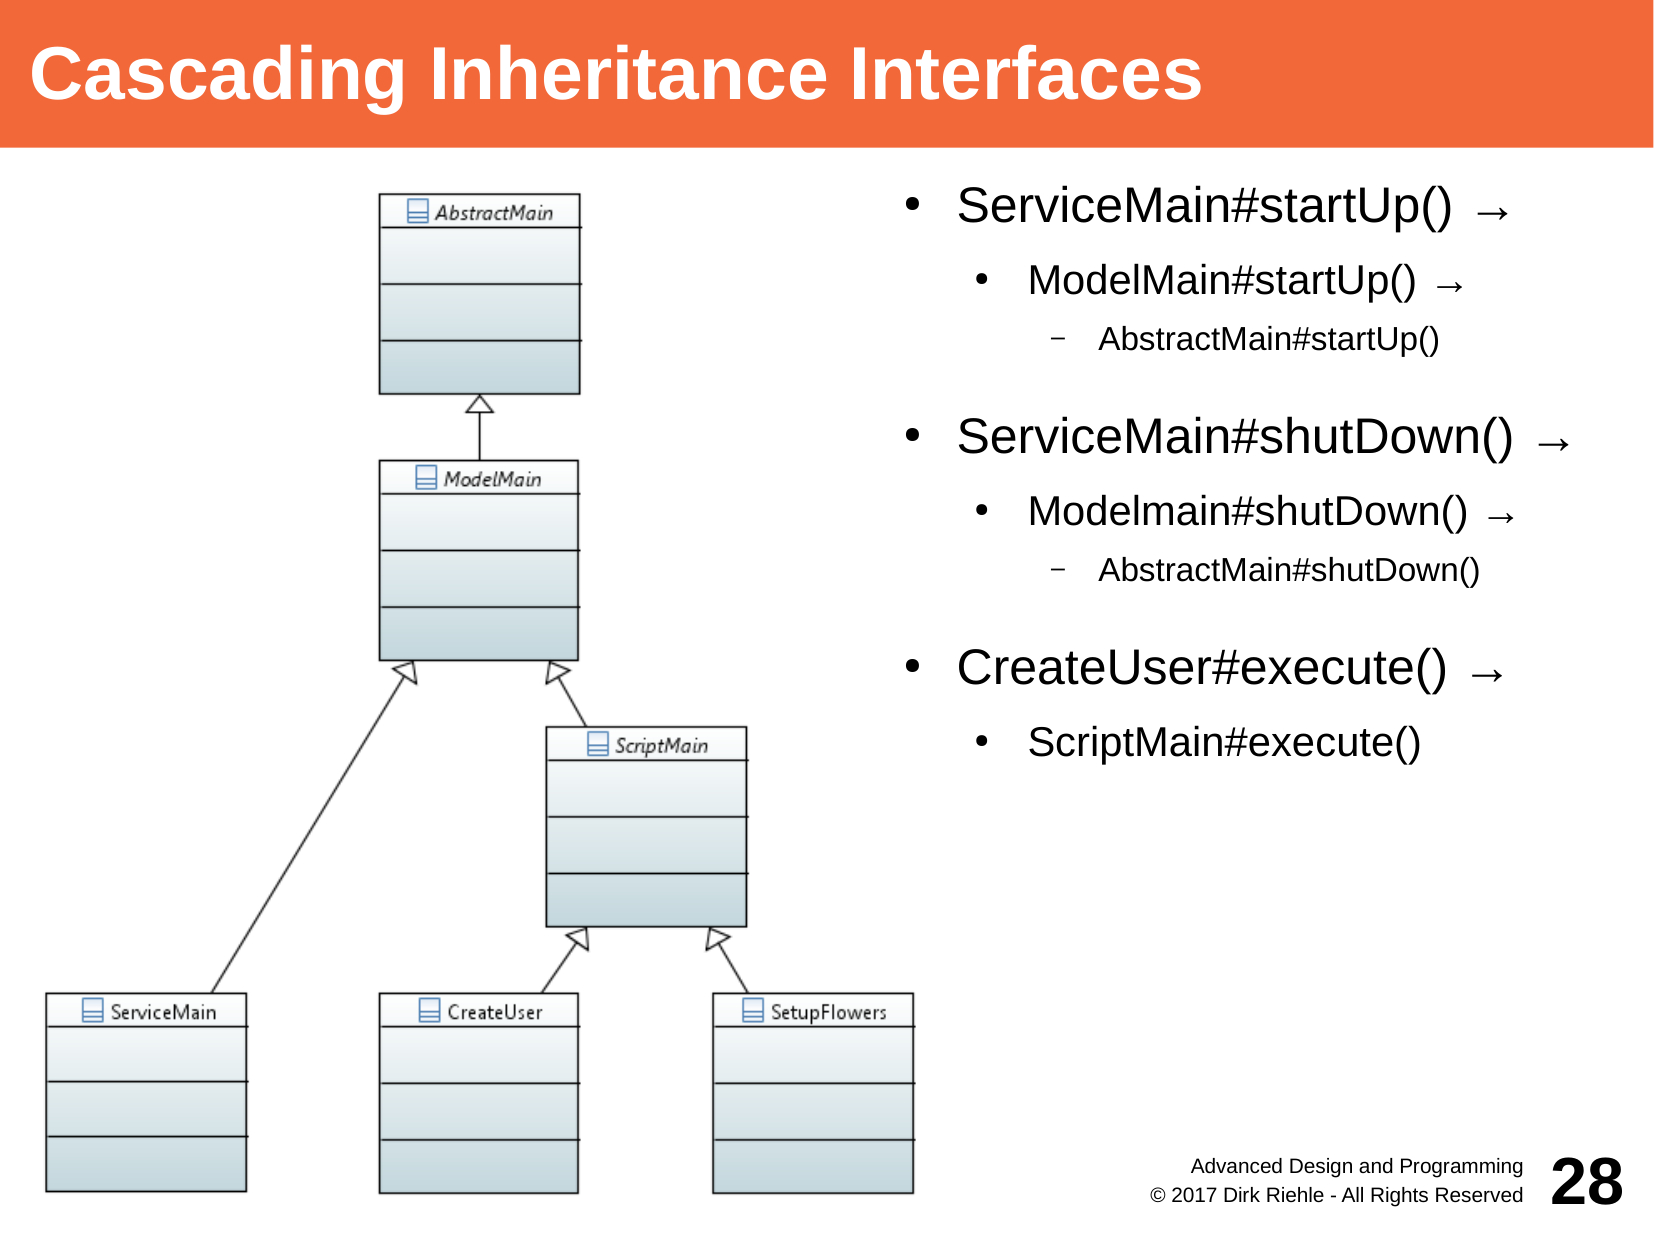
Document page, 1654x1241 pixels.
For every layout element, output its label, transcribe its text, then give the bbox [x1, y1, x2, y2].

title Cascading Inheritance Interfaces [0, 0, 1654, 148]
list ServiceMain#startUp() → ModelMain#startUp() → AbstractMain#startUp() ServiceMain#shutDown() → Modelmain#shutDown() → AbstractMain#shutDown() CreateUser#execute() → ScriptMain#execute() [885, 177, 1625, 1211]
picture [29, 177, 885, 1211]
